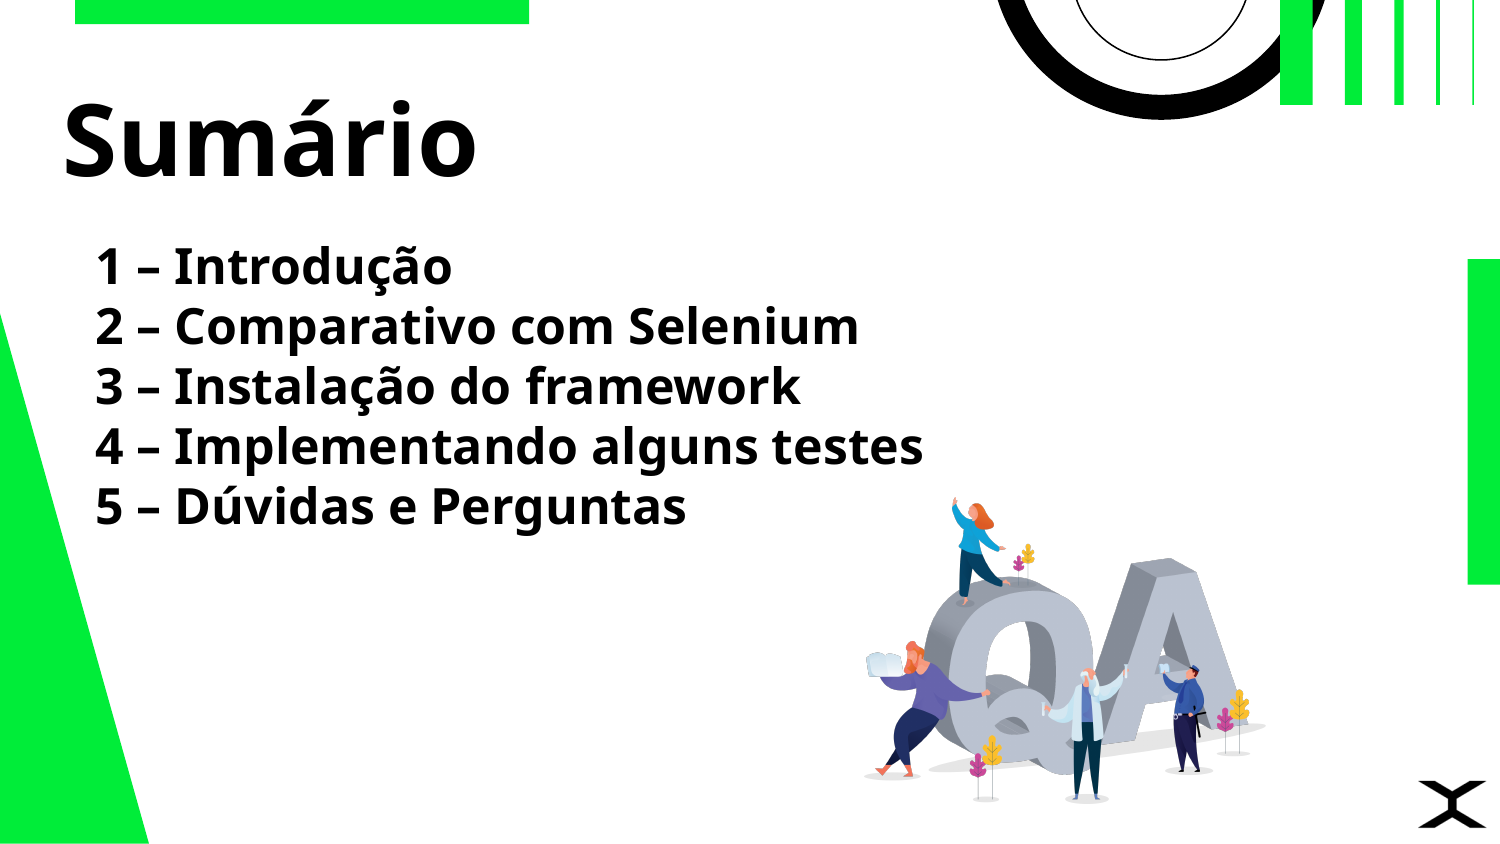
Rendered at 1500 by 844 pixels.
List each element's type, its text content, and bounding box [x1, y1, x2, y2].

picture [864, 580, 1266, 804]
title Sumário [47, 61, 1445, 213]
title 1 – Introdução 2 – Comparativo com Selenium 3 – Instalação do framework 4 – Implementando alguns testes 5 – Dúvidas e Perguntas [80, 188, 1478, 580]
picture [1418, 780, 1487, 829]
